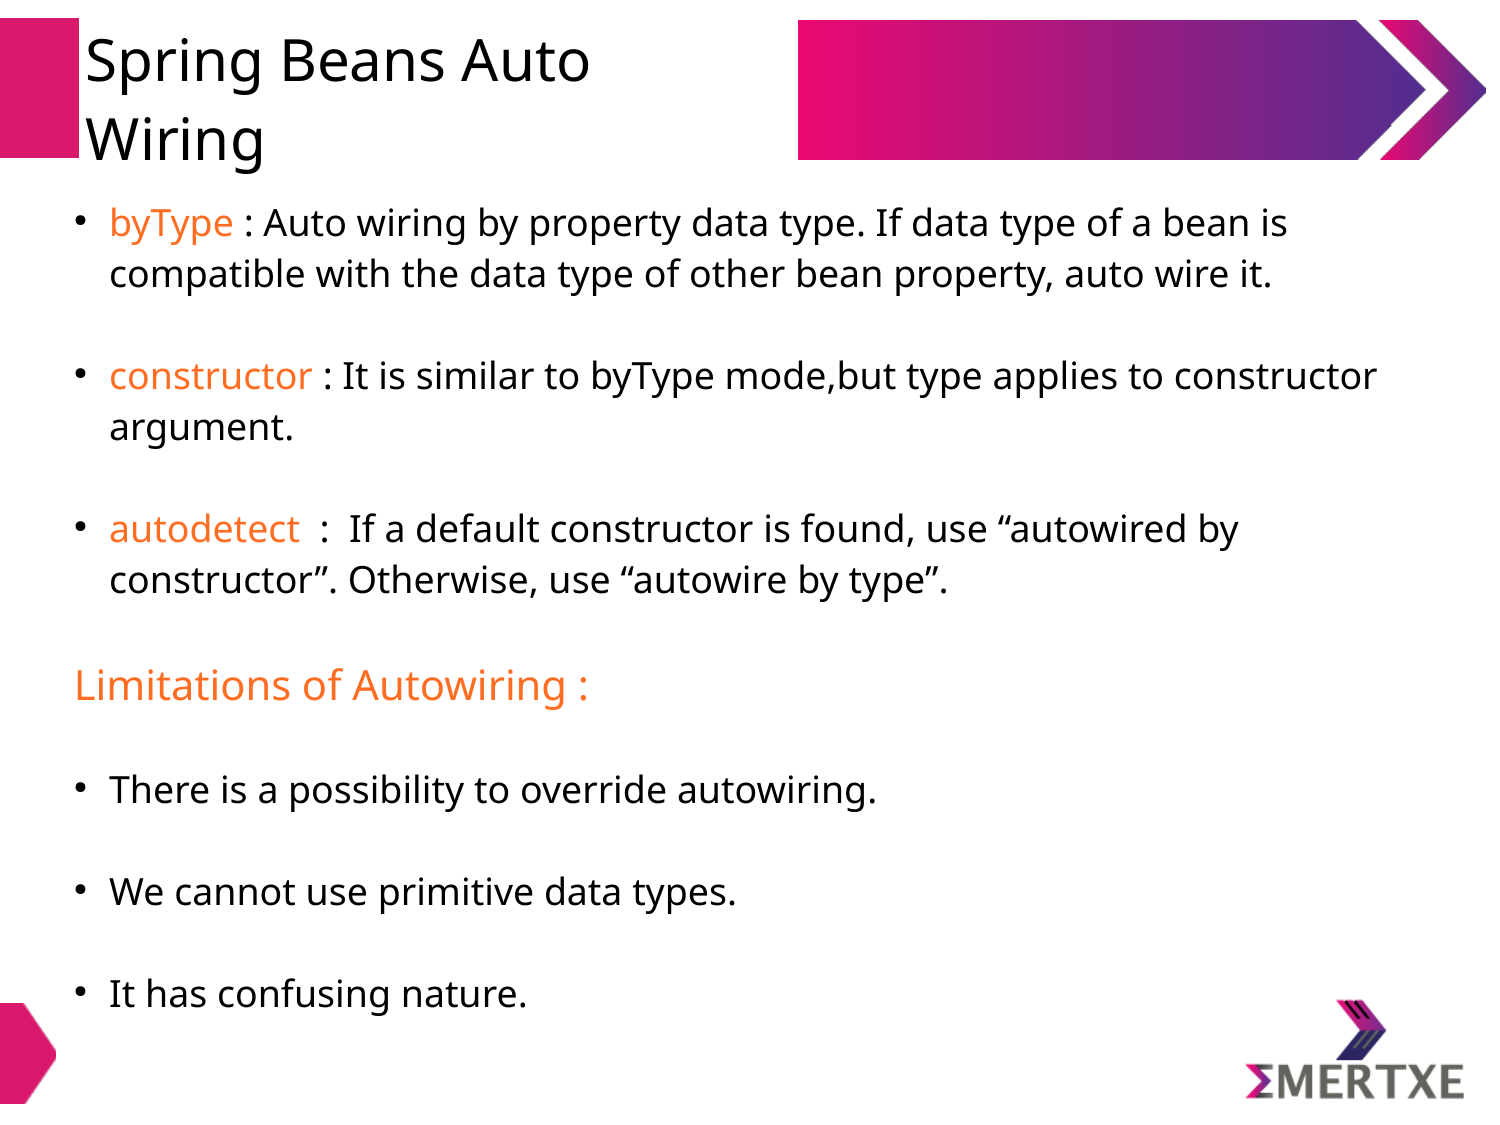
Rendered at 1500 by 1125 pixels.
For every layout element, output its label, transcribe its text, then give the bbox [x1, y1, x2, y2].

picture [798, 20, 1486, 160]
picture [1245, 996, 1465, 1099]
text_box Spring Beans Auto Wiring [70, 11, 792, 163]
text_box byType : Auto wiring by property data type. If data type of a bean is compatible with the data type of other bean property, auto wire it. constructor : It is similar to byType mode,but type applies to constructor argument. autodetect : If a default constructor is found, use “autowired by constructor”. Otherwise, use “autowire by type”. Limitations of Autowiring : There is a possibility to override autowiring. We cannot use primitive data types. It has confusing nature. [59, 188, 1418, 1001]
